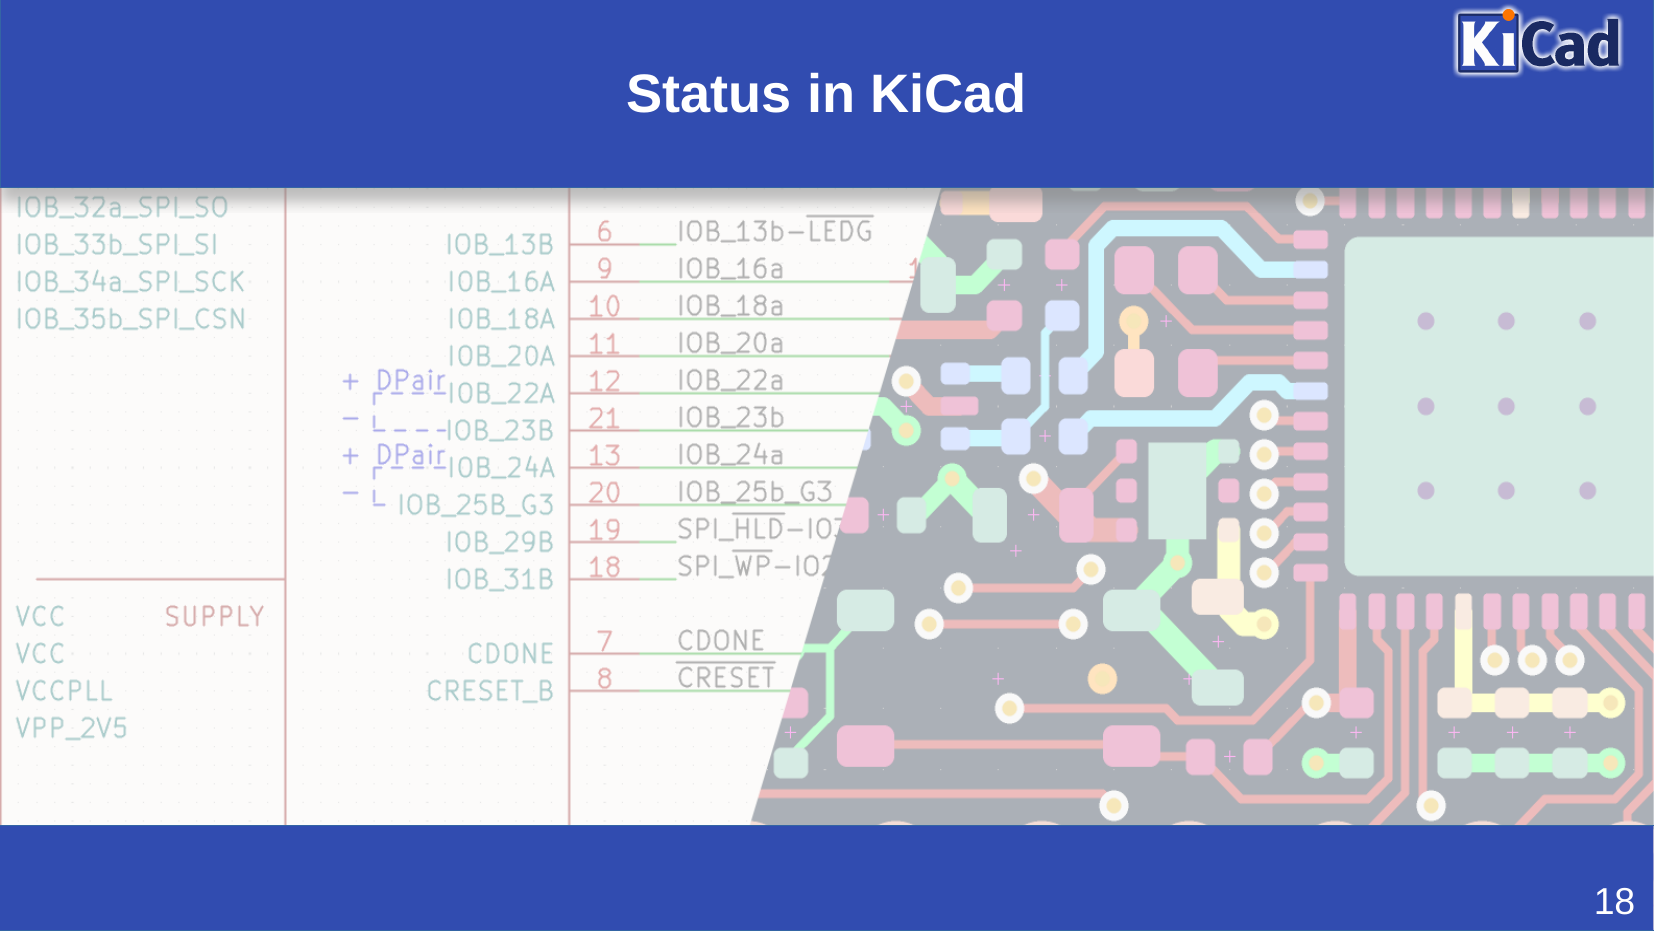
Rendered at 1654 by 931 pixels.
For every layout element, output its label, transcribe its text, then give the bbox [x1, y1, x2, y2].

table_header [578, 848, 1101, 905]
text_box Status in KiCad [0, 0, 1654, 188]
picture [0, 188, 1654, 825]
text_box [1162, 188, 1651, 226]
text_box [0, 825, 1654, 931]
text_box <number> [1387, 873, 1651, 931]
table_header [1101, 848, 1624, 905]
picture [1412, 0, 1654, 92]
table_header [55, 848, 578, 905]
